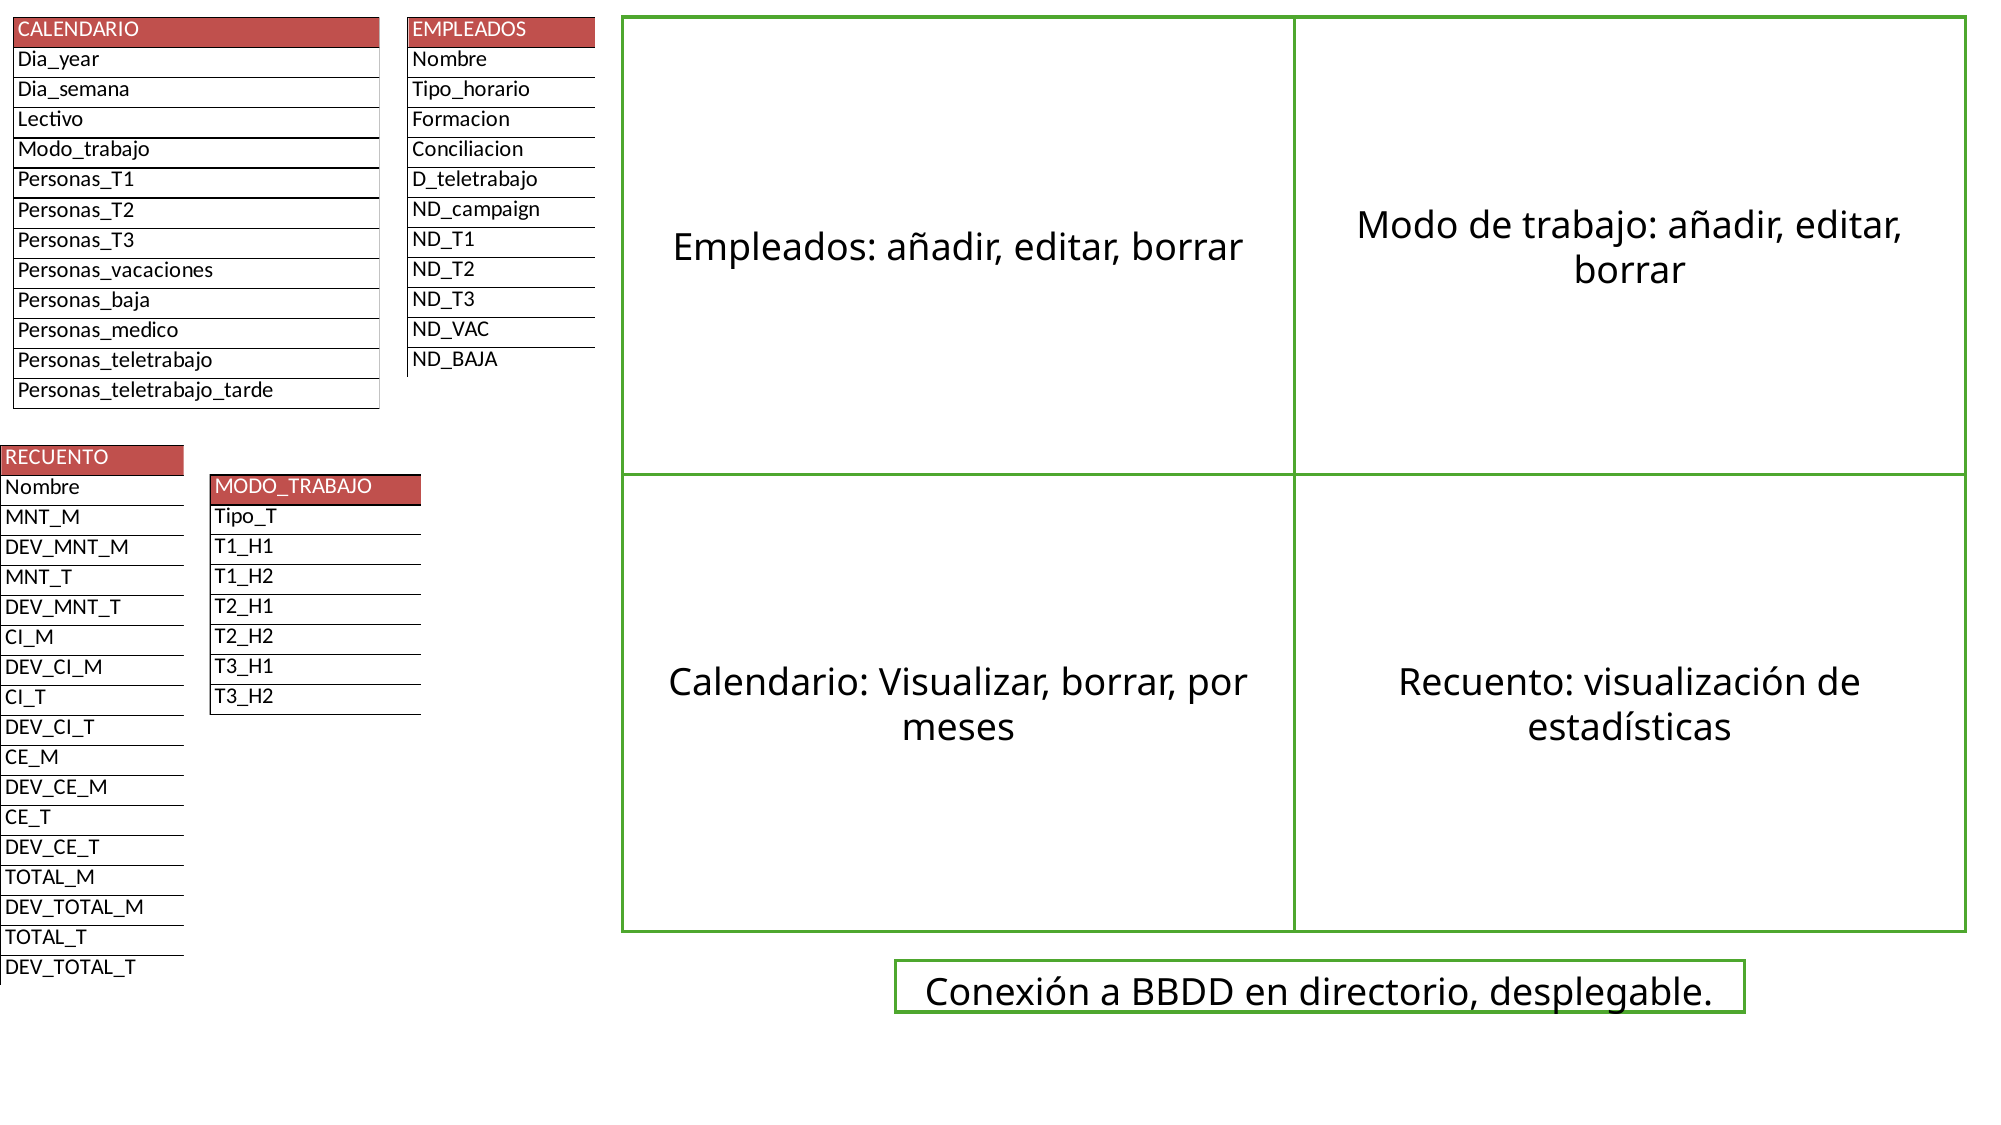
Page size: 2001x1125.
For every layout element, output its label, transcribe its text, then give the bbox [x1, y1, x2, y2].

chart [407, 17, 597, 379]
chart [0, 444, 185, 987]
chart [209, 474, 423, 716]
text_box Recuento: visualización de estadísticas [1294, 474, 1965, 932]
text_box Conexión a BBDD en directorio, desplegable. [895, 960, 1744, 1012]
picture [12, 17, 381, 410]
text_box Modo de trabajo: añadir, editar, borrar [1294, 17, 1965, 474]
text_box Empleados: añadir, editar, borrar [623, 17, 1294, 474]
text_box Calendario: Visualizar, borrar, por meses [623, 474, 1294, 932]
